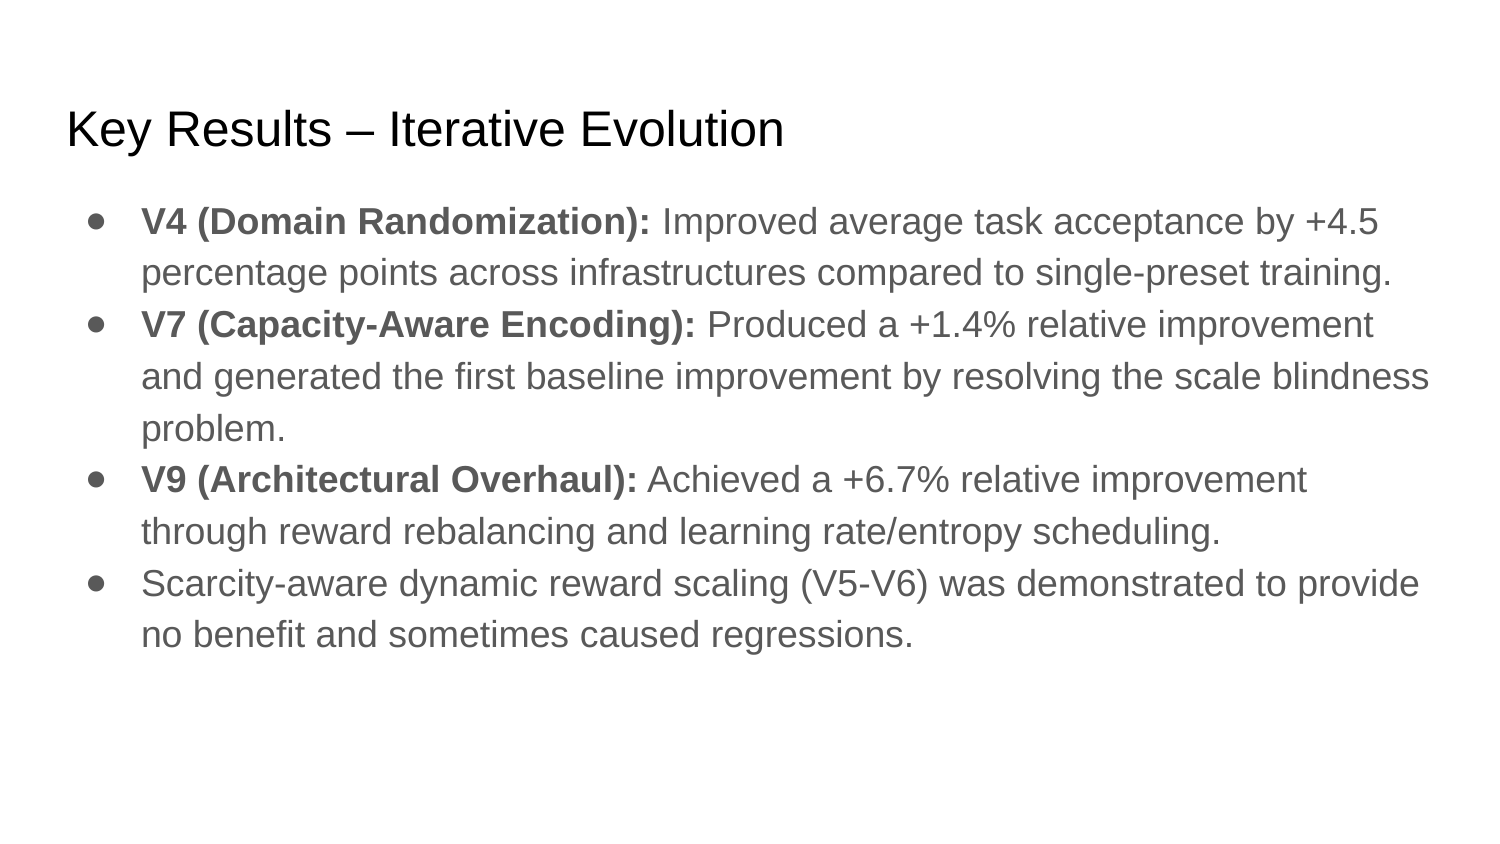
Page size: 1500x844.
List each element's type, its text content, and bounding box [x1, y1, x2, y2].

title Key Results – Iterative Evolution [51, 80, 1449, 174]
list V4 (Domain Randomization): Improved average task acceptance by +4.5 percentage points across infrastructures compared to single-preset training. V7 (Capacity-Aware Encoding): Produced a +1.4% relative improvement and generated the first baseline improvement by resolving the scale blindness problem. V9 (Architectural Overhaul): Achieved a +6.7% relative improvement through reward rebalancing and learning rate/entropy scheduling. Scarcity-aware dynamic reward scaling (V5-V6) was demonstrated to provide no benefit and sometimes caused regressions. [51, 174, 1449, 680]
